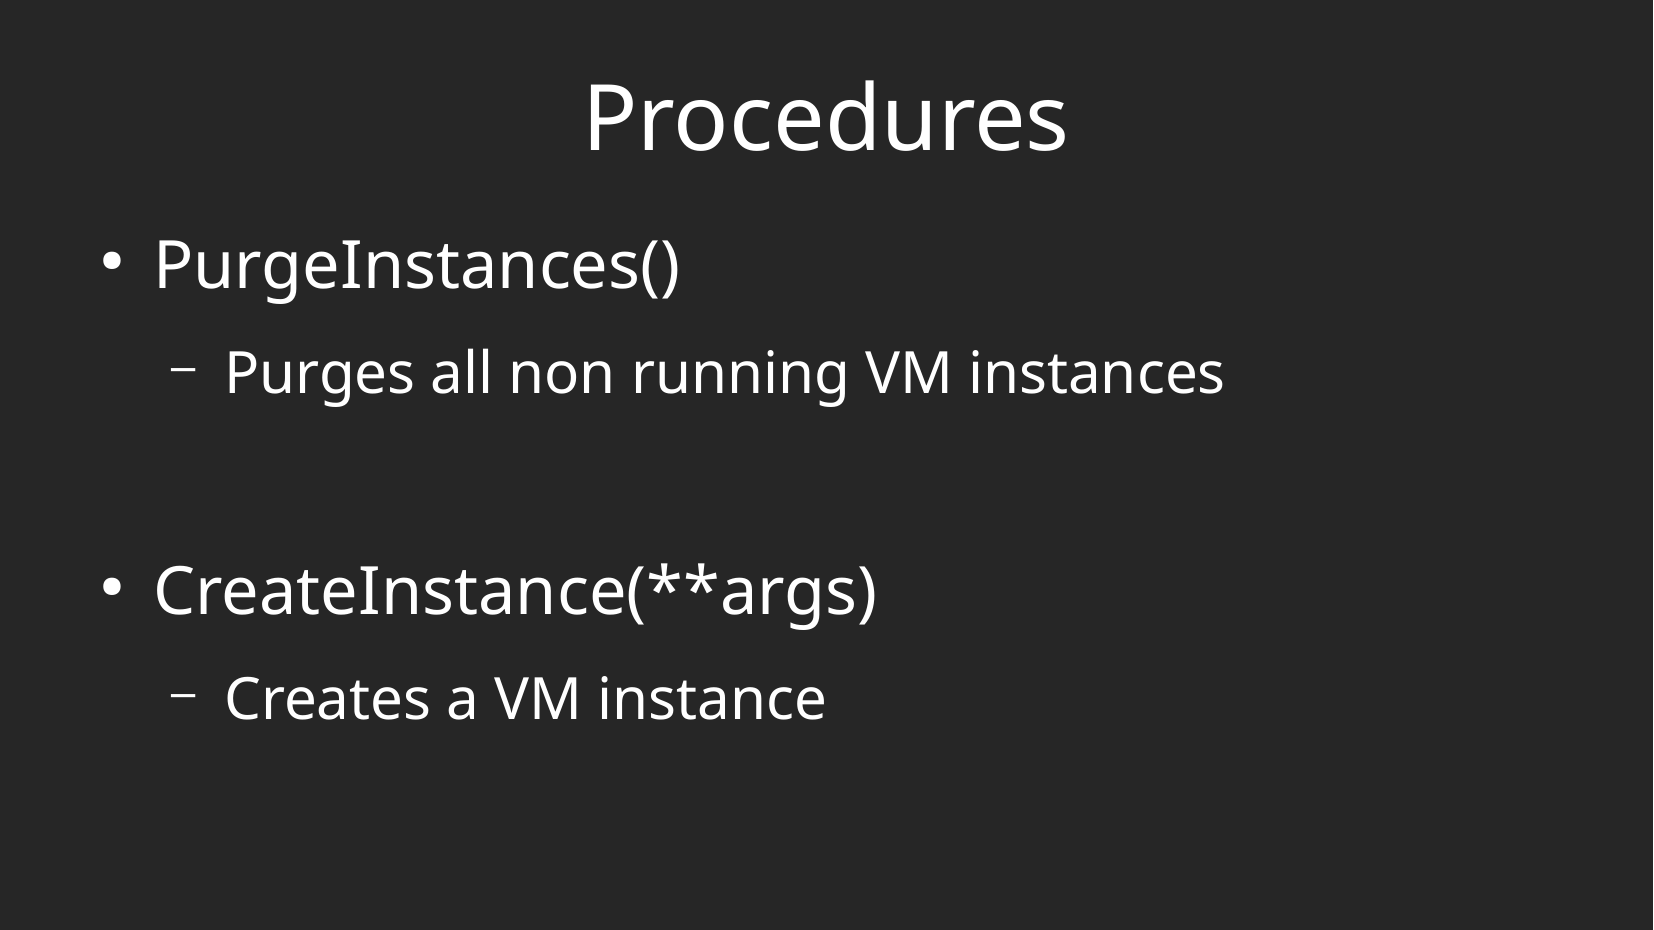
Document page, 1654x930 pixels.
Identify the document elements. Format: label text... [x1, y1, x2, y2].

list PurgeInstances() Purges all non running VM instances CreateInstance(**args) Creates a VM instance [82, 217, 1571, 757]
title Procedures [82, 37, 1571, 193]
